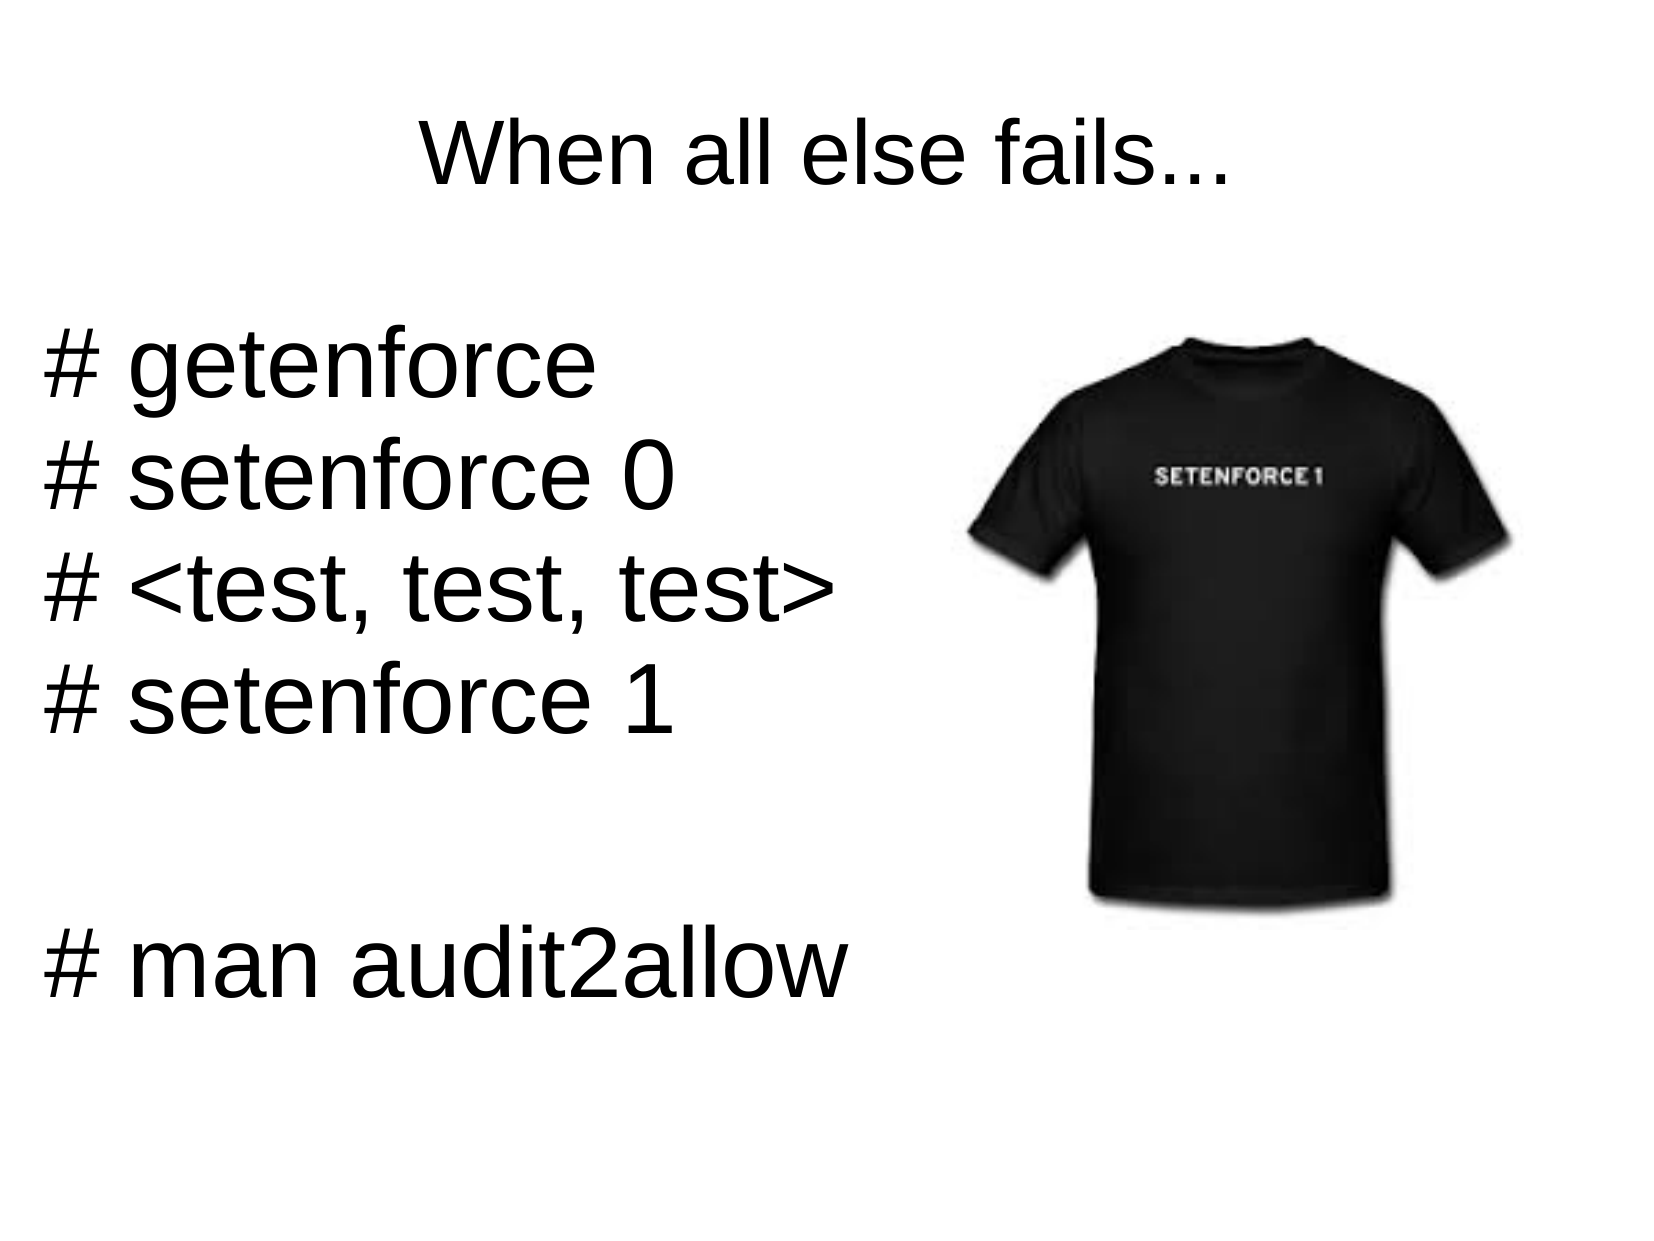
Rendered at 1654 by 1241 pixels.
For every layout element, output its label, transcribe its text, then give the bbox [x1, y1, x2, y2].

picture [930, 314, 1546, 931]
text_box # man audit2allow [30, 900, 1231, 1061]
text_box # getenforce # setenforce 0 # <test, test, test> # setenforce 1 [30, 300, 1231, 768]
title When all else fails... [82, 49, 1571, 257]
